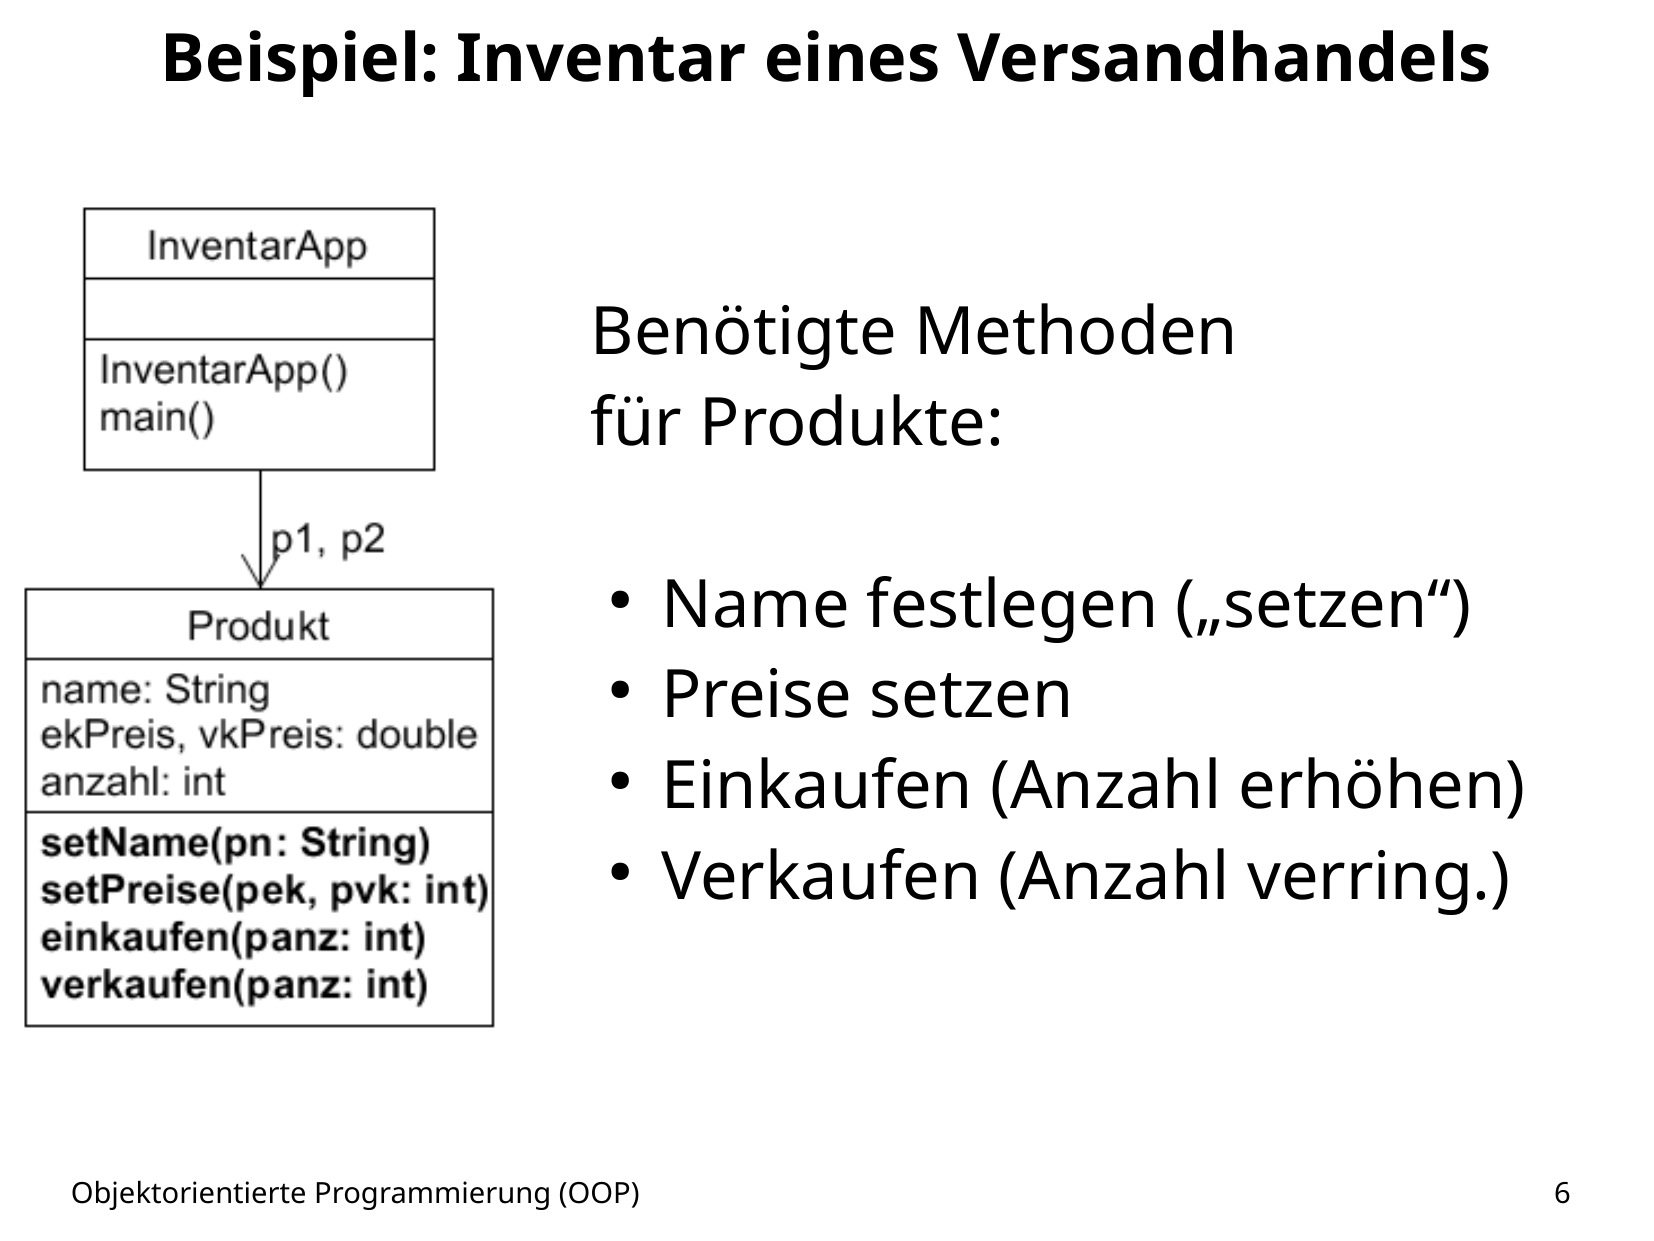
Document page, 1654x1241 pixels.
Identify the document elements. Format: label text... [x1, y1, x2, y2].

list Benötigte Methoden für Produkte: Name festlegen („setzen“) Preise setzen Einkaufen (Anzahl erhöhen) Verkaufen (Anzahl verring.) [590, 283, 1630, 1146]
picture [23, 206, 497, 1030]
title Beispiel: Inventar eines Versandhandels [0, 5, 1654, 107]
